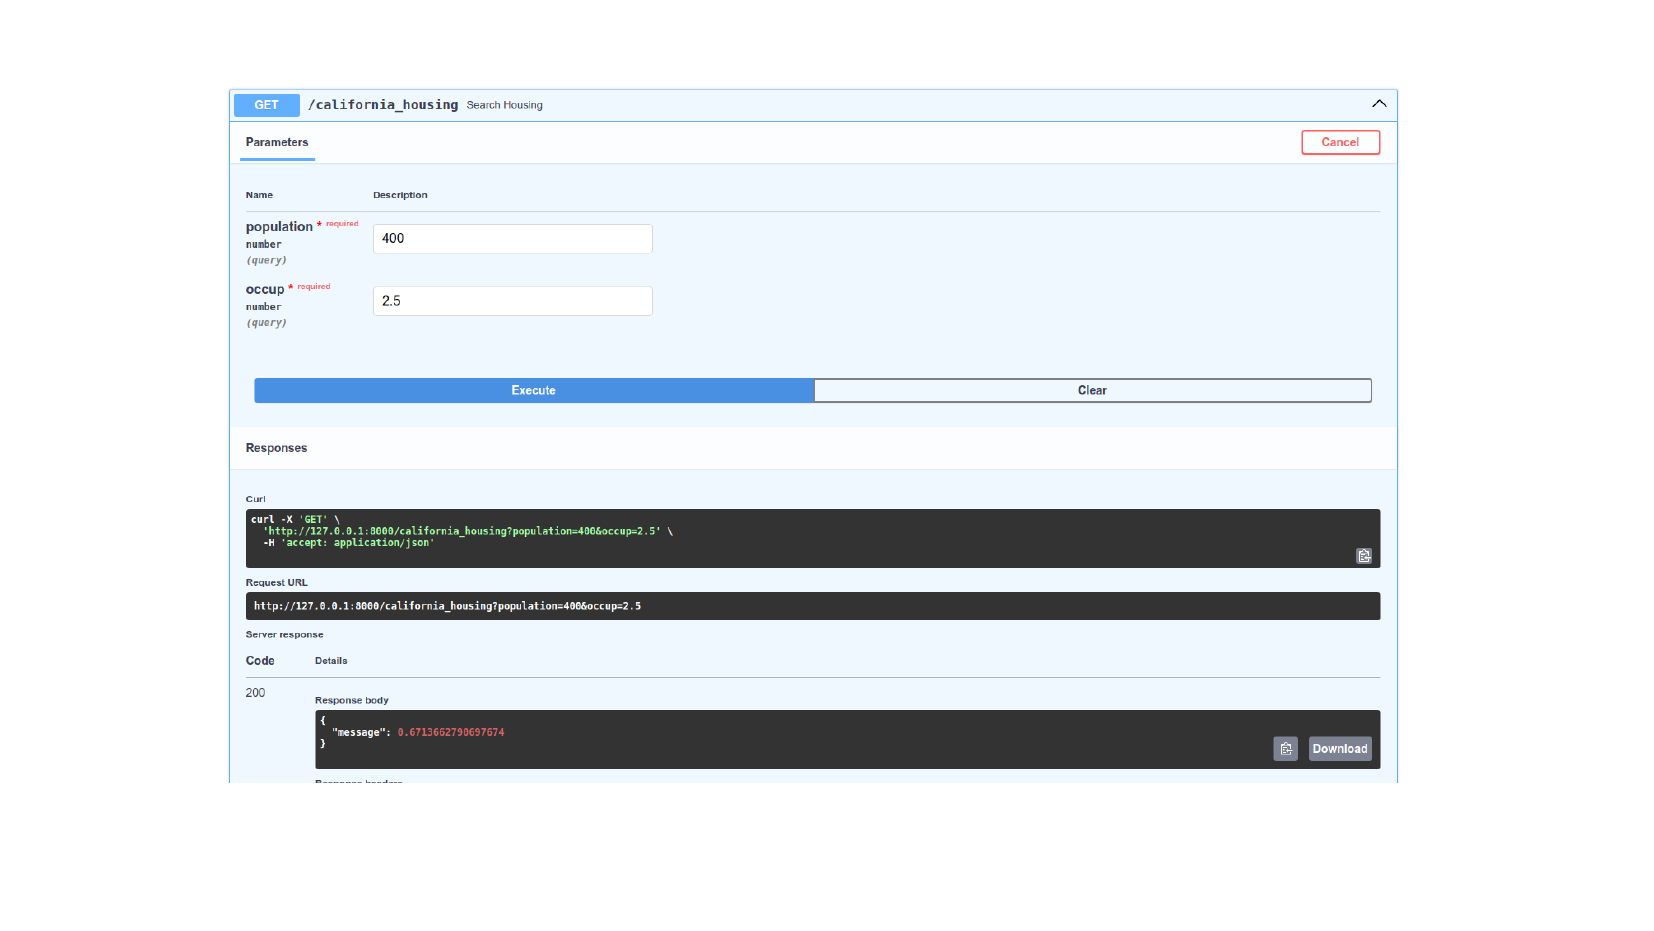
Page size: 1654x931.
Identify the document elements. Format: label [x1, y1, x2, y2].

picture [227, 85, 1404, 783]
